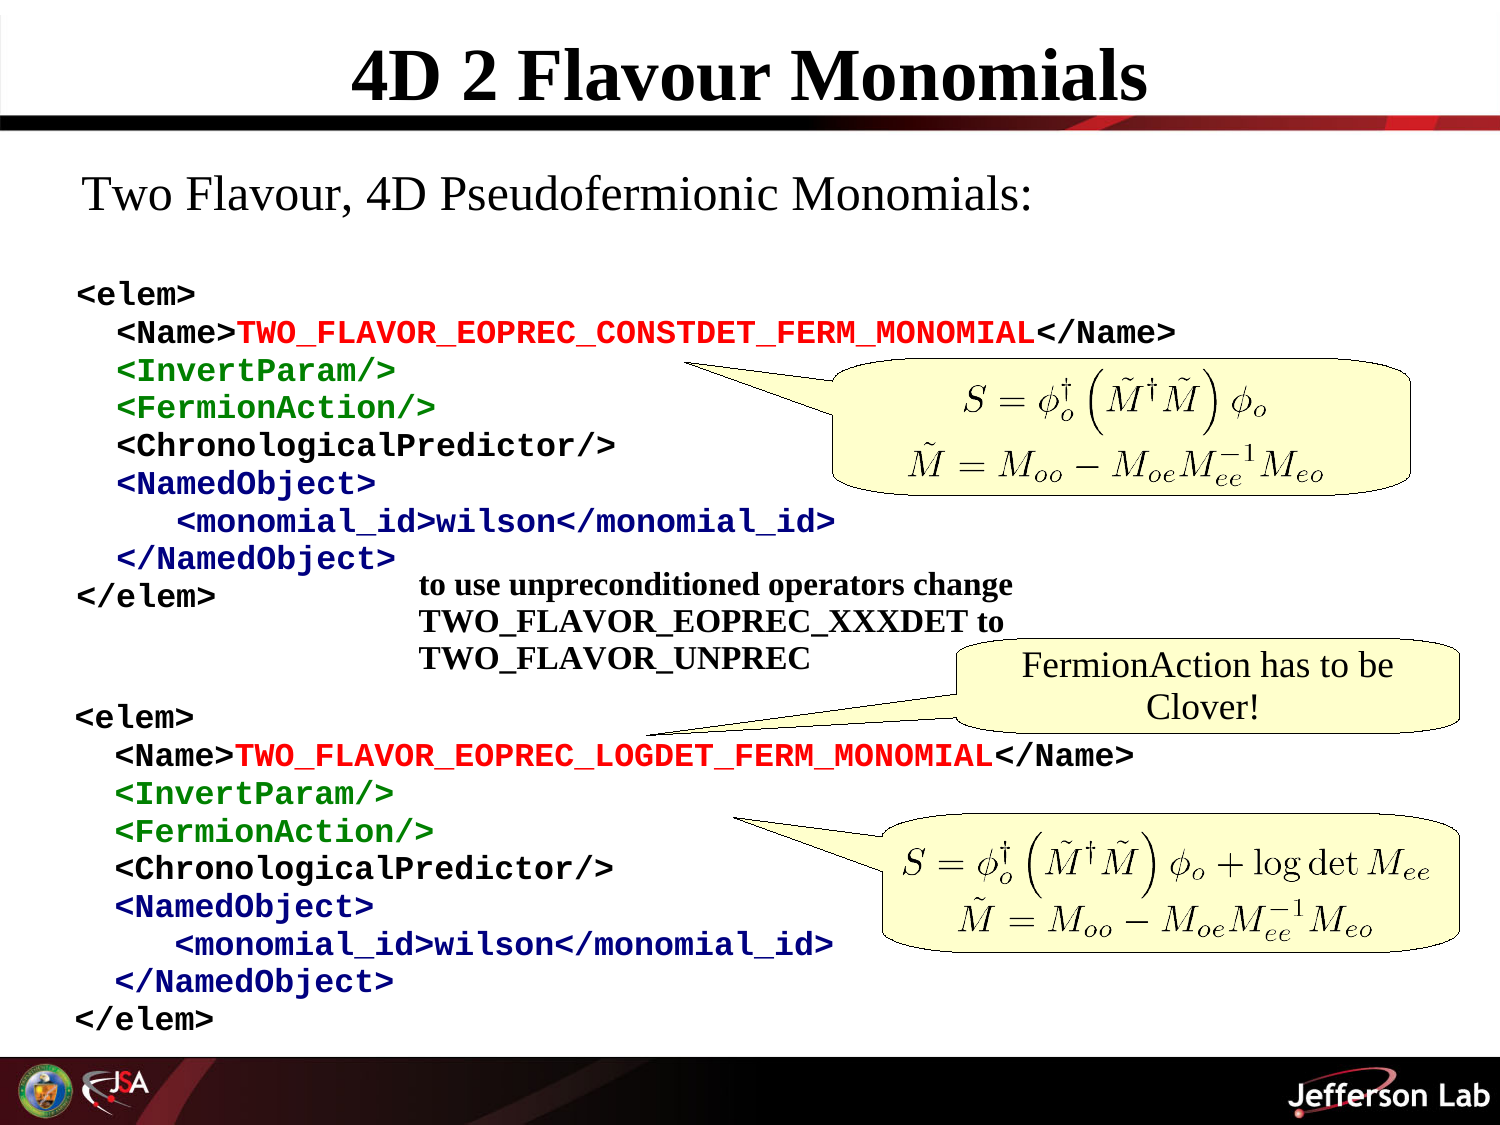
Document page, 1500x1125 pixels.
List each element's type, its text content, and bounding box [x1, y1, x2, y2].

text_box FermionAction has to be Clover! [646, 638, 1460, 736]
text_box Two Flavour, 4D Pseudofermionic Monomials: [66, 158, 1241, 229]
text_box to use unpreconditioned operators change TWO_FLAVOR_EOPREC_XXXDET to TWO_FLAVOR_UNPREC [403, 558, 1109, 685]
text_box [684, 358, 1411, 496]
text_box <elem> <Name>TWO_FLAVOR_EOPREC_CONSTDET_FERM_MONOMIAL</Name> <InvertParam/> <FermionAction/> <ChronologicalPredictor/> <NamedObject> <monomial_id>wilson</monomial_id> </NamedObject> </elem> [61, 270, 1205, 626]
text_box [1203, 813, 1460, 953]
title 4D 2 Flavour Monomials [112, 7, 1388, 143]
text_box <elem> <Name>TWO_FLAVOR_EOPREC_LOGDET_FERM_MONOMIAL</Name> <InvertParam/> <FermionAction/> <ChronologicalPredictor/> <NamedObject> <monomial_id>wilson</monomial_id> </NamedObject> </elem> [59, 693, 1203, 1049]
picture [0, 0, 1500, 1125]
